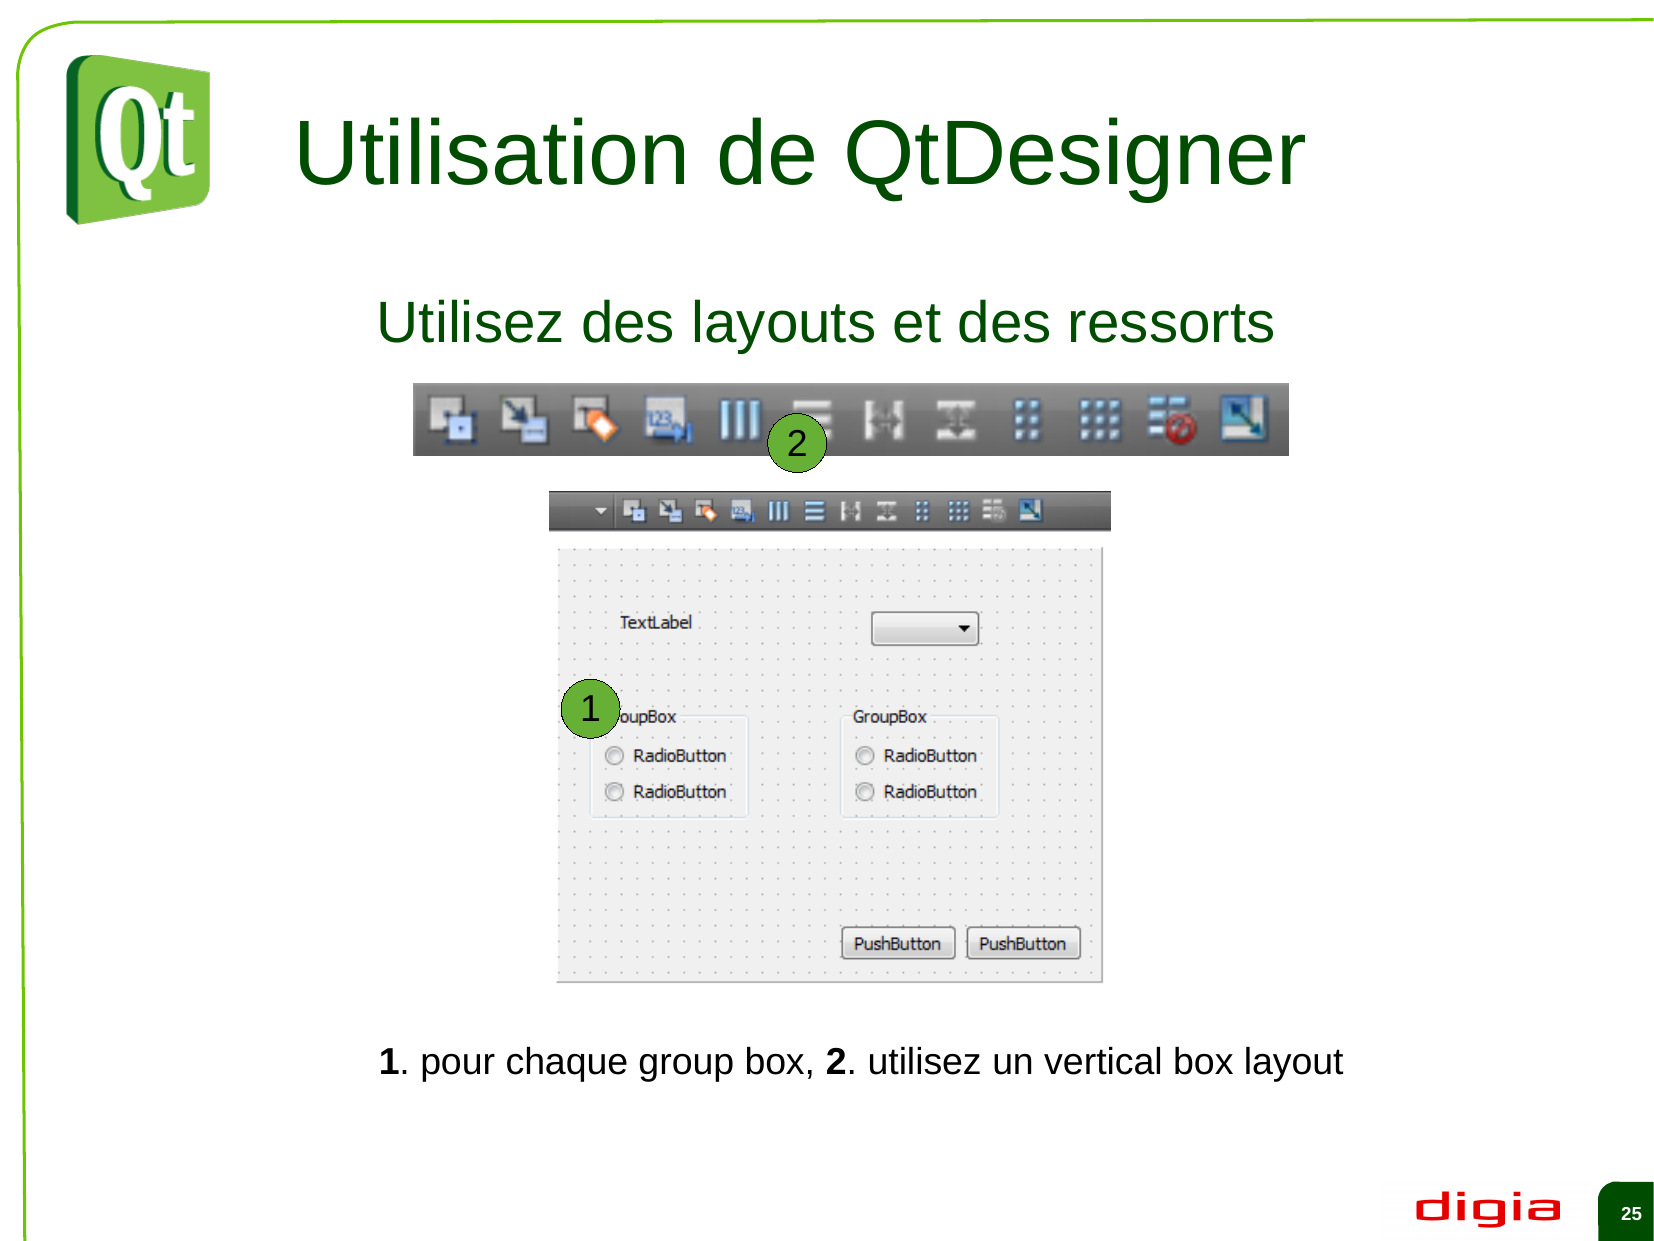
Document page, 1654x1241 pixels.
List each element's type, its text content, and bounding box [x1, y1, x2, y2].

text_box 1. pour chaque group box, 2. utilisez un vertical box layout [363, 1033, 1359, 1091]
picture [413, 383, 1289, 456]
picture [1380, 1179, 1596, 1241]
picture [66, 55, 210, 225]
text_box 1 [561, 679, 621, 739]
picture [549, 491, 1111, 991]
text_box 2 [767, 413, 827, 473]
title Utilisation de QtDesigner [263, 49, 1339, 257]
list Utilisez des layouts et des ressorts [82, 290, 1571, 1094]
